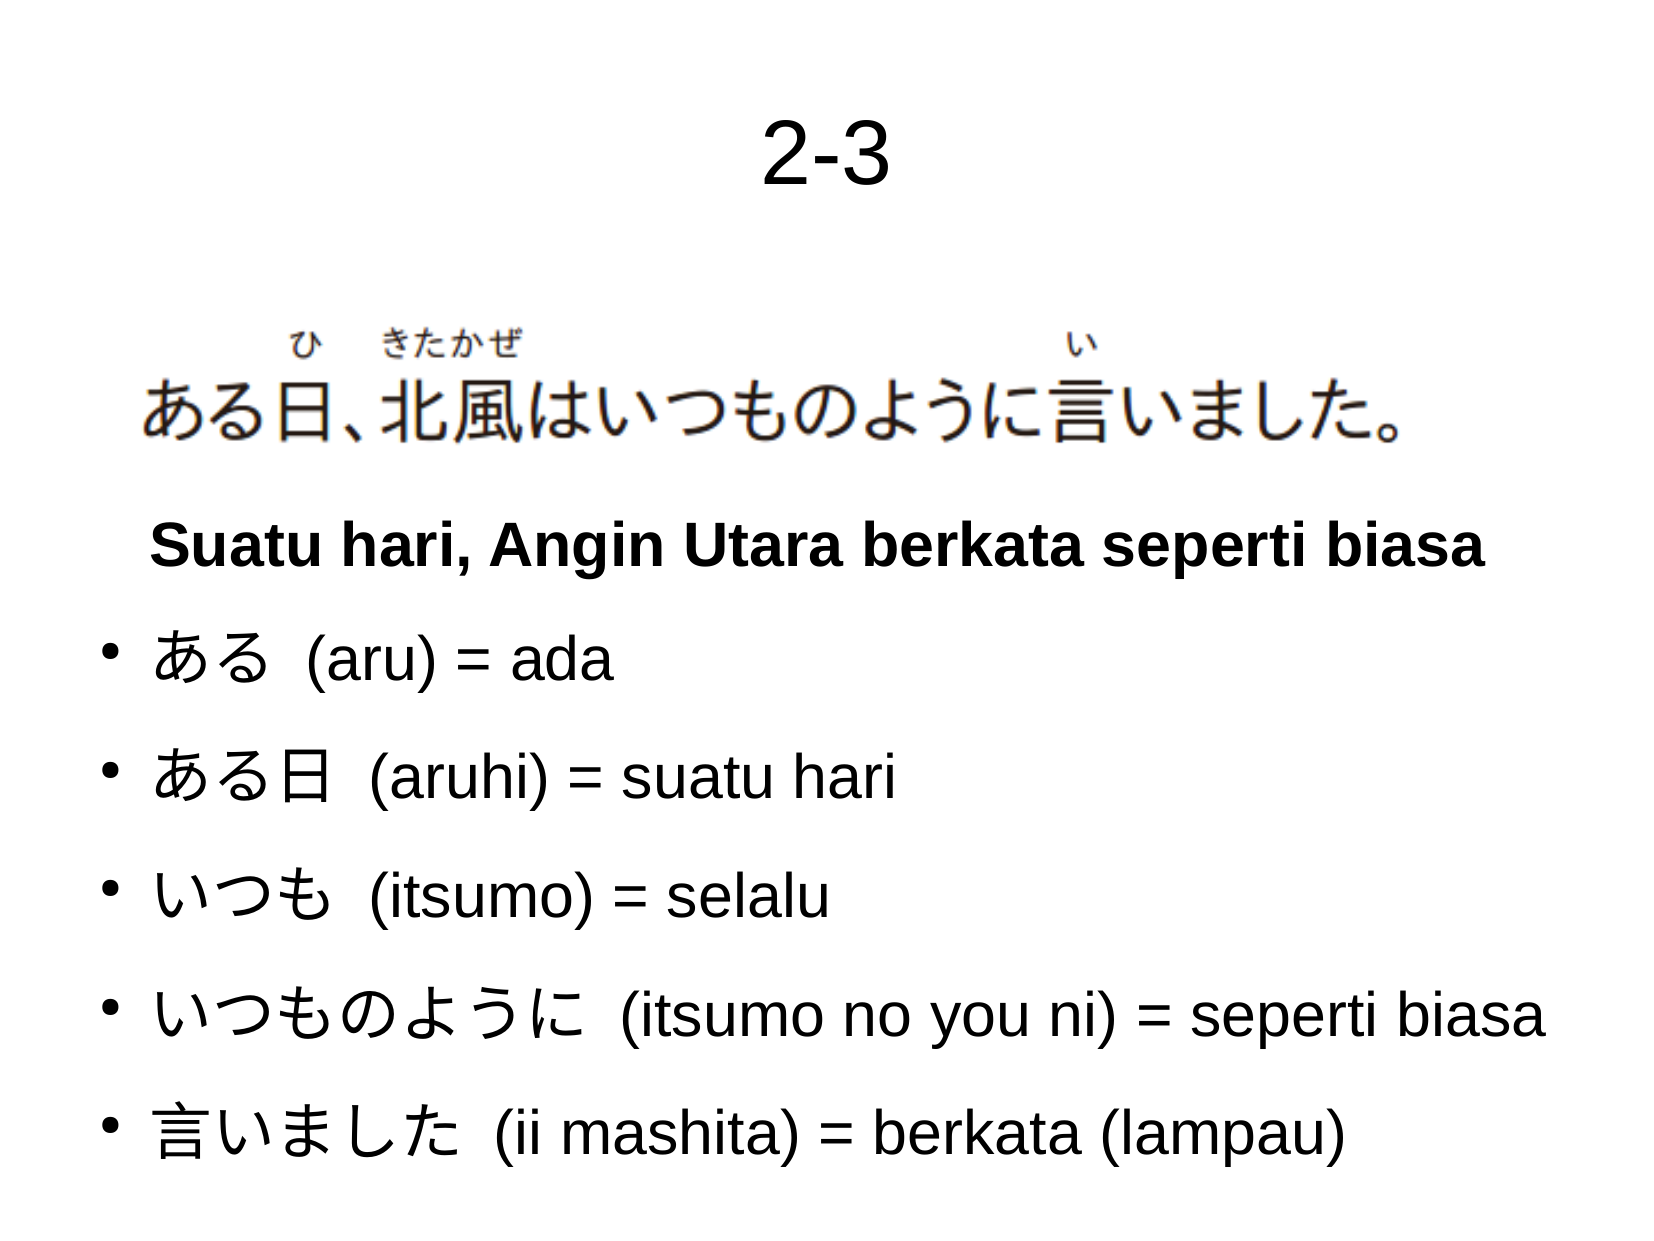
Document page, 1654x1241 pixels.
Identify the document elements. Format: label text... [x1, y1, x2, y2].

picture [131, 314, 1423, 457]
title 2-3 [82, 49, 1571, 257]
list Suatu hari, Angin Utara berkata seperti biasa ある (aru) = ada ある日 (aruhi) = suatu hari いつも (itsumo) = selalu いつものように (itsumo no you ni) = seperti biasa 言いました (ii mashita) = berkata (lampau) [82, 510, 1571, 1186]
